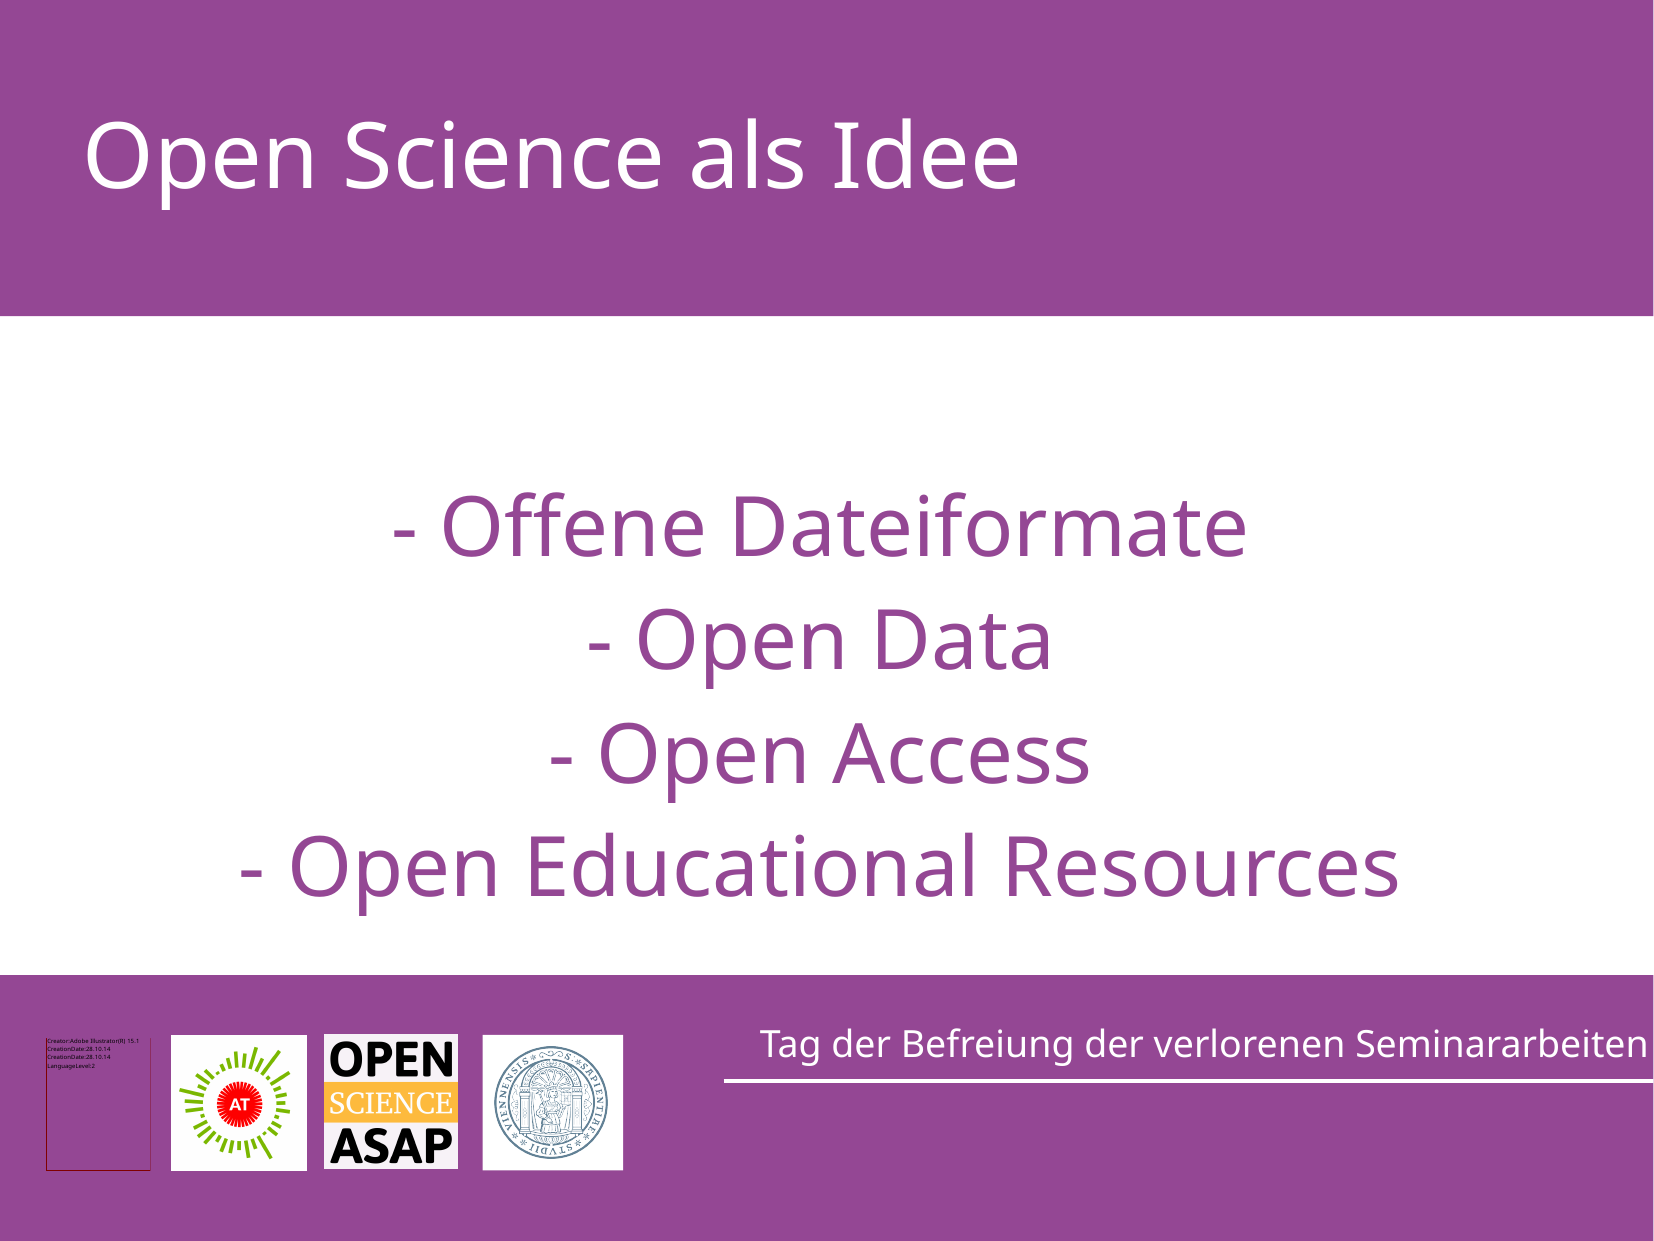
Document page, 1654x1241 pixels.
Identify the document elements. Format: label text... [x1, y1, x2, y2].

text_box Tag der Befreiung der verlorenen Seminararbeiten [745, 1010, 1631, 1068]
picture [324, 1034, 458, 1169]
text_box [0, 0, 1654, 1241]
picture [171, 1035, 307, 1171]
title Open Science als Idee [82, 49, 1571, 257]
picture [494, 1046, 608, 1159]
picture [45, 1039, 151, 1171]
text_box - Offene Dateiformate - Open Data - Open Access - Open Educational Resources [48, 459, 1594, 849]
